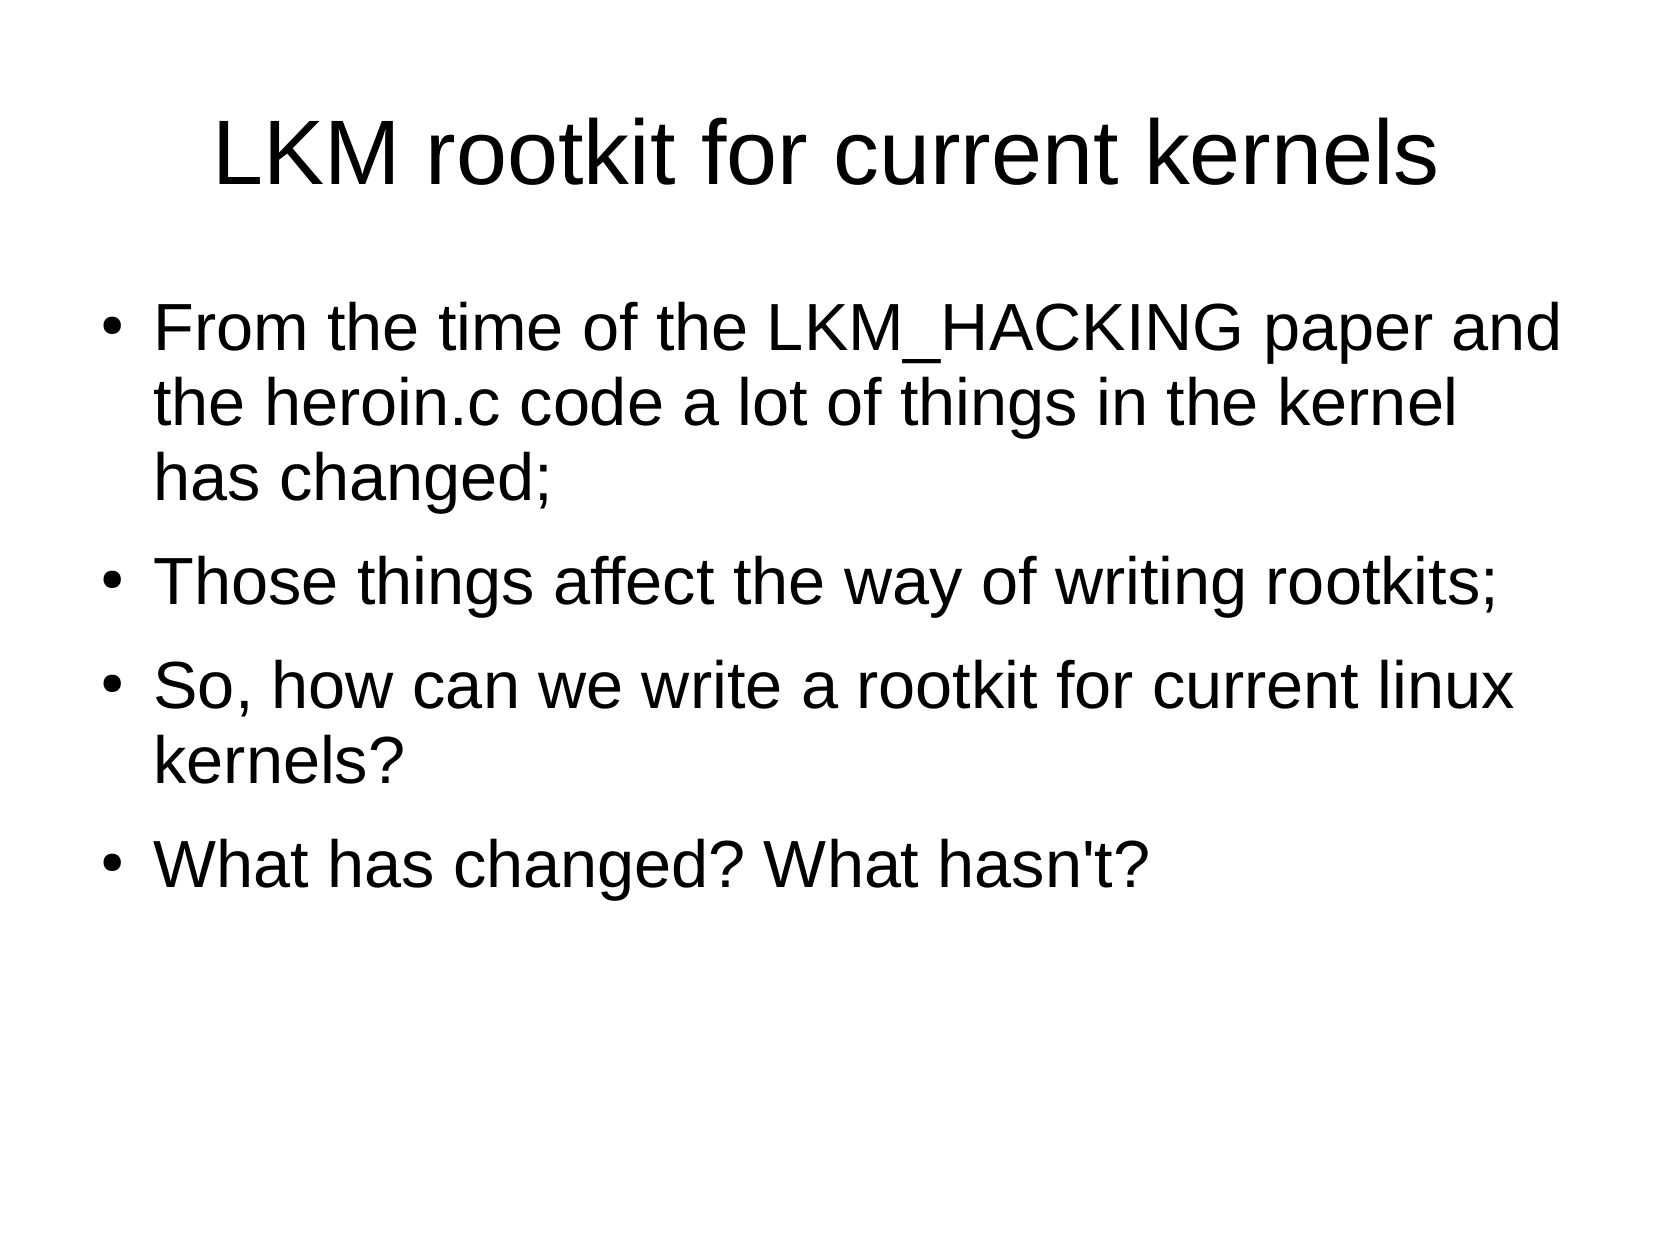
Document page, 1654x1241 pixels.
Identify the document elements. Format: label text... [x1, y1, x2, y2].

title LKM rootkit for current kernels [82, 49, 1571, 257]
list From the time of the LKM_HACKING paper and the heroin.c code a lot of things in the kernel has changed; Those things affect the way of writing rootkits; So, how can we write a rootkit for current linux kernels? What has changed? What hasn't? [82, 290, 1571, 1010]
